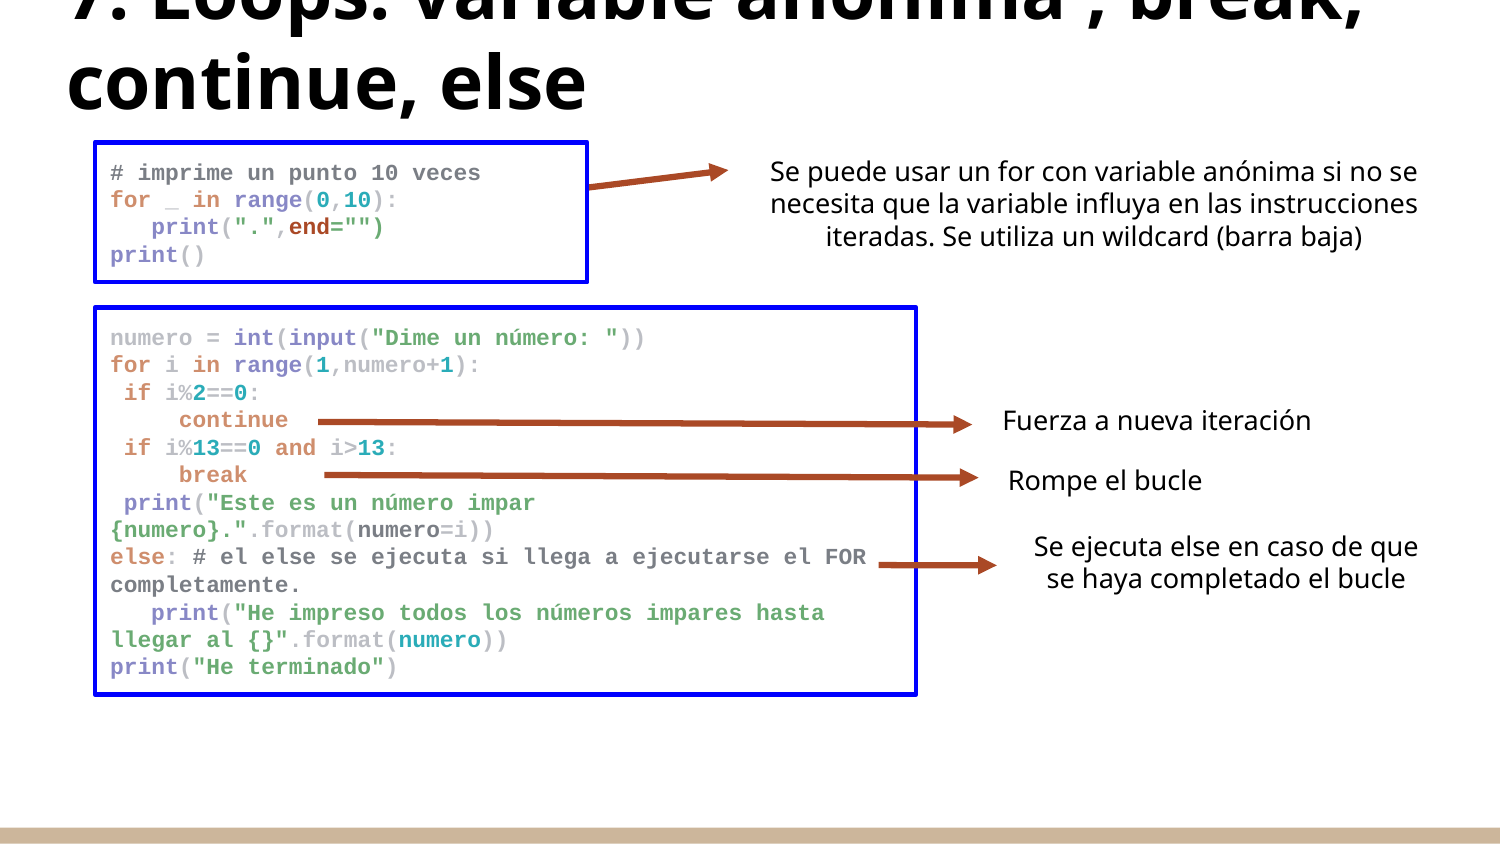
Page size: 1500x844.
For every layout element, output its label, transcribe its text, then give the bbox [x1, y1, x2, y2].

text_box numero = int(input("Dime un número: ")) for i in range(1,numero+1): if i%2==0: continue if i%13==0 and i>13: break print("Este es un número impar {numero}.".format(numero=i)) else: # el else se ejecuta si llega a ejecutarse el FOR completamente. print("He impreso todos los números impares hasta llegar al {}".format(numero)) print("He terminado") [95, 307, 916, 695]
text_box Rompe el bucle [978, 465, 1233, 527]
text_box Se puede usar un for con variable anónima si no se necesita que la variable influya en las instrucciones iteradas. Se utiliza un wildcard (barra baja) [738, 139, 1449, 287]
title 7. Loops: variable anónima , break, continue, else [51, 51, 1449, 140]
text_box Se ejecuta else en caso de que se haya completado el bucle [1003, 547, 1449, 609]
text_box Fuerza a nueva iteración [972, 388, 1342, 432]
text_box # imprime un punto 10 veces for _ in range(0,10): print(".",end="") print() [95, 142, 588, 283]
